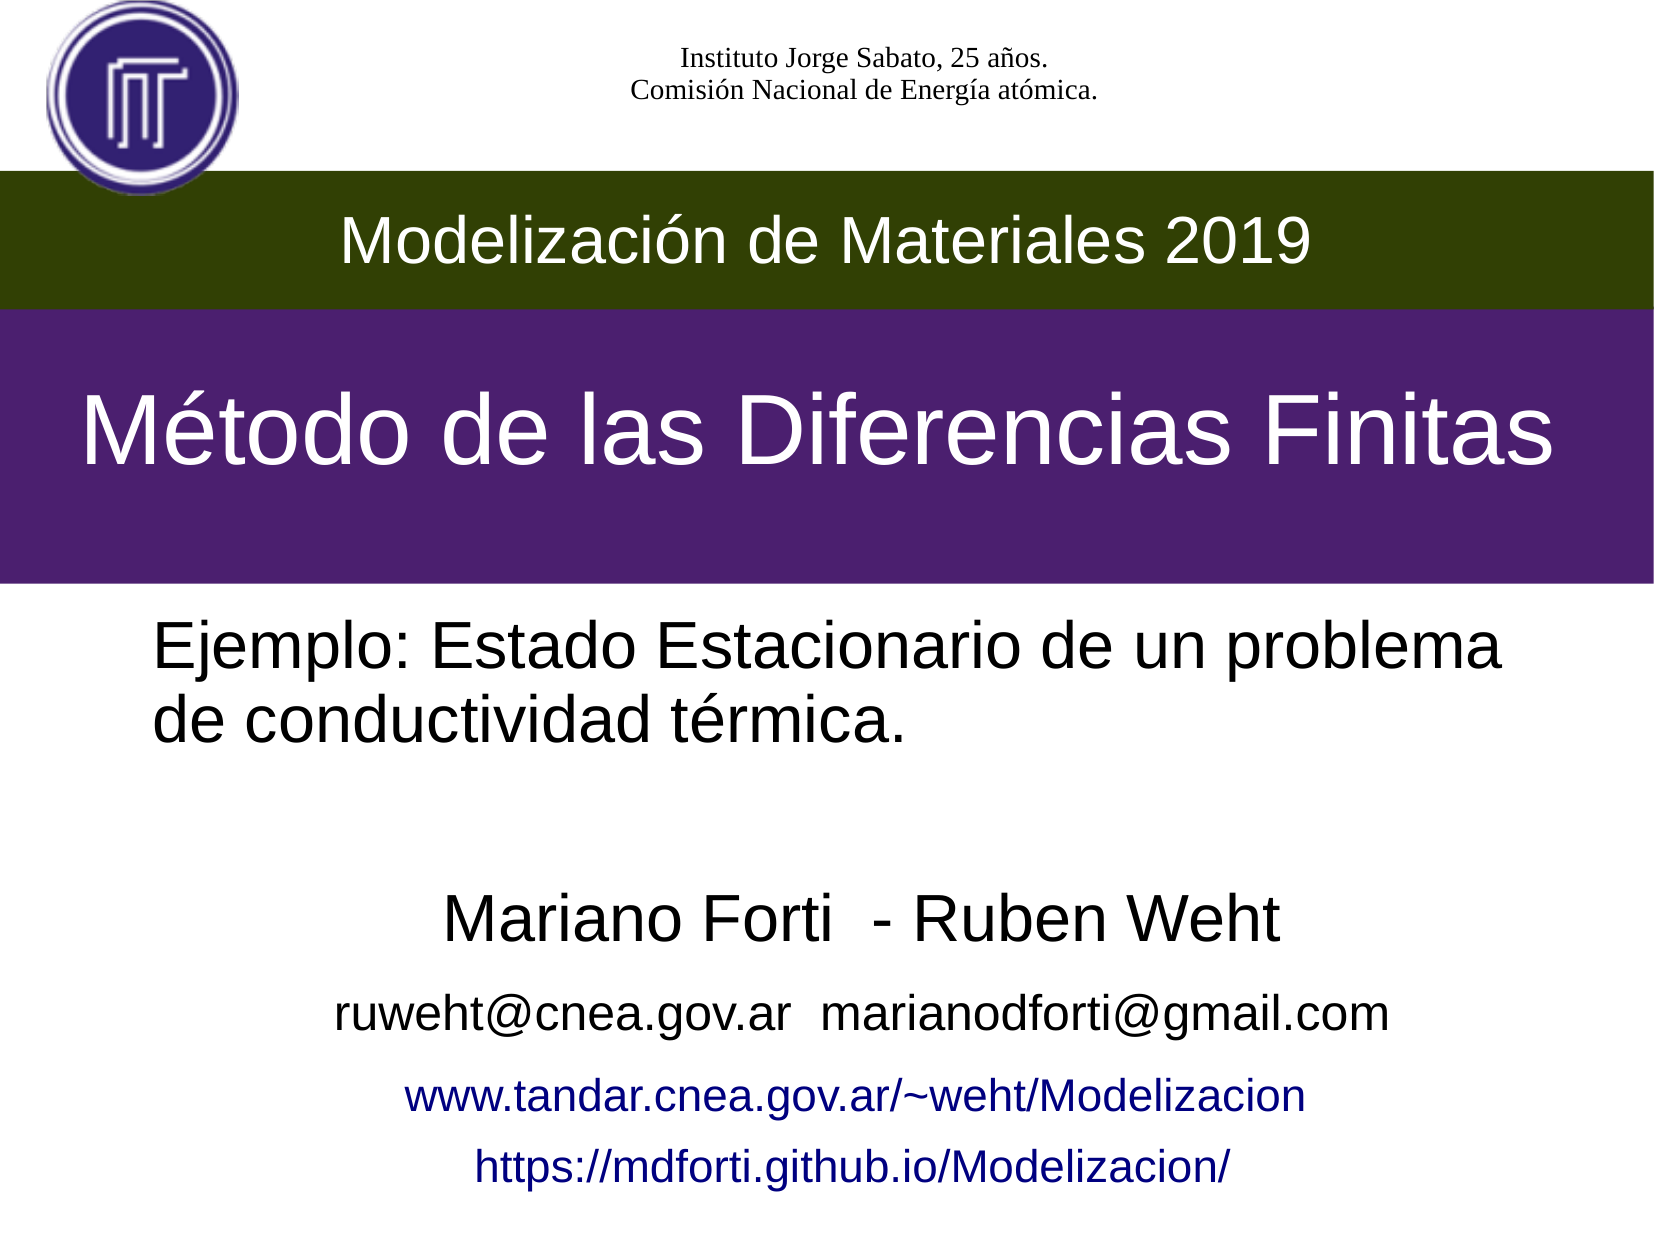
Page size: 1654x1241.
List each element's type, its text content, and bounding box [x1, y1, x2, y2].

list Mariano Forti - Ruben Weht ruweht@cnea.gov.ar marianodforti@gmail.com www.tandar.cnea.gov.ar/~weht/Modelizacion https://mdforti.github.io/Modelizacion/ [0, 880, 1654, 1232]
picture [45, 0, 239, 196]
text_box Ejemplo: Estado Estacionario de un problema de conductividad térmica. [137, 600, 1524, 765]
title Método de las Diferencias Finitas [73, 326, 1563, 534]
